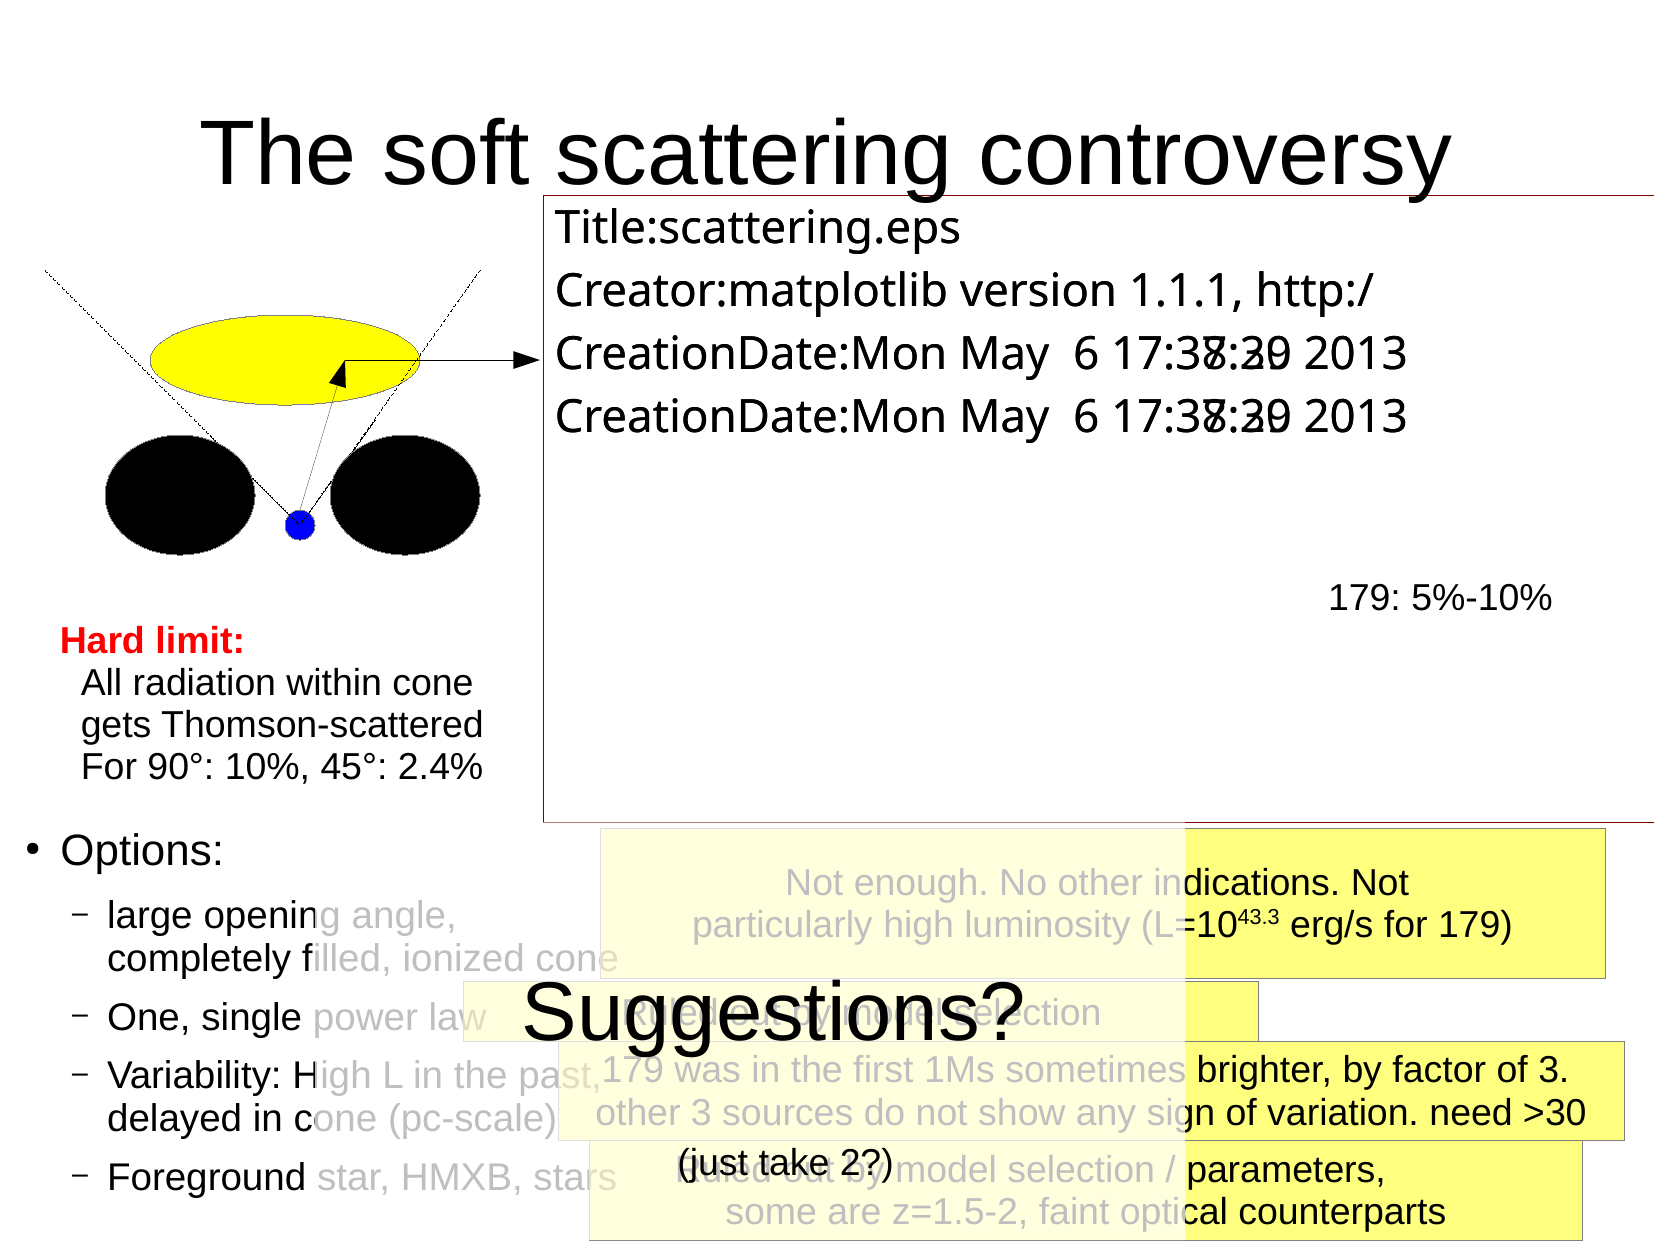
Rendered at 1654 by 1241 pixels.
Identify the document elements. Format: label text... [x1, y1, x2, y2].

title The soft scattering controversy [82, 49, 1571, 257]
picture [539, 191, 1654, 823]
text_box Suggestions? (just take 2?) [315, 822, 1186, 1241]
text_box 179 was in the first 1Ms sometimes brighter, by factor of 3. other 3 sources do not show any sign of variation. need >30 [1186, 1041, 1625, 1141]
list Options: large opening angle, completely filled, ionized cone One, single power law Variability: High L in the past, delayed in cone (pc-scale) Foreground star, HMXB, stars [13, 825, 315, 1201]
text_box Not enough. No other indications. Not particularly high luminosity (L=1043.3 erg/s for 179) [1186, 828, 1606, 979]
text_box [285, 510, 316, 541]
text_box Hard limit: All radiation within cone gets Thomson-scattered For 90°: 10%, 45°: 2.4% [45, 612, 499, 796]
text_box Ruled out by model selection [1186, 981, 1259, 1041]
text_box [330, 435, 481, 556]
text_box [105, 435, 256, 556]
text_box [150, 315, 421, 406]
text_box 179: 5%-10% [1313, 568, 1629, 686]
text_box [333, 361, 420, 403]
text_box Ruled out by model selection / parameters, some are z=1.5-2, faint optical counterparts [1186, 1140, 1583, 1241]
